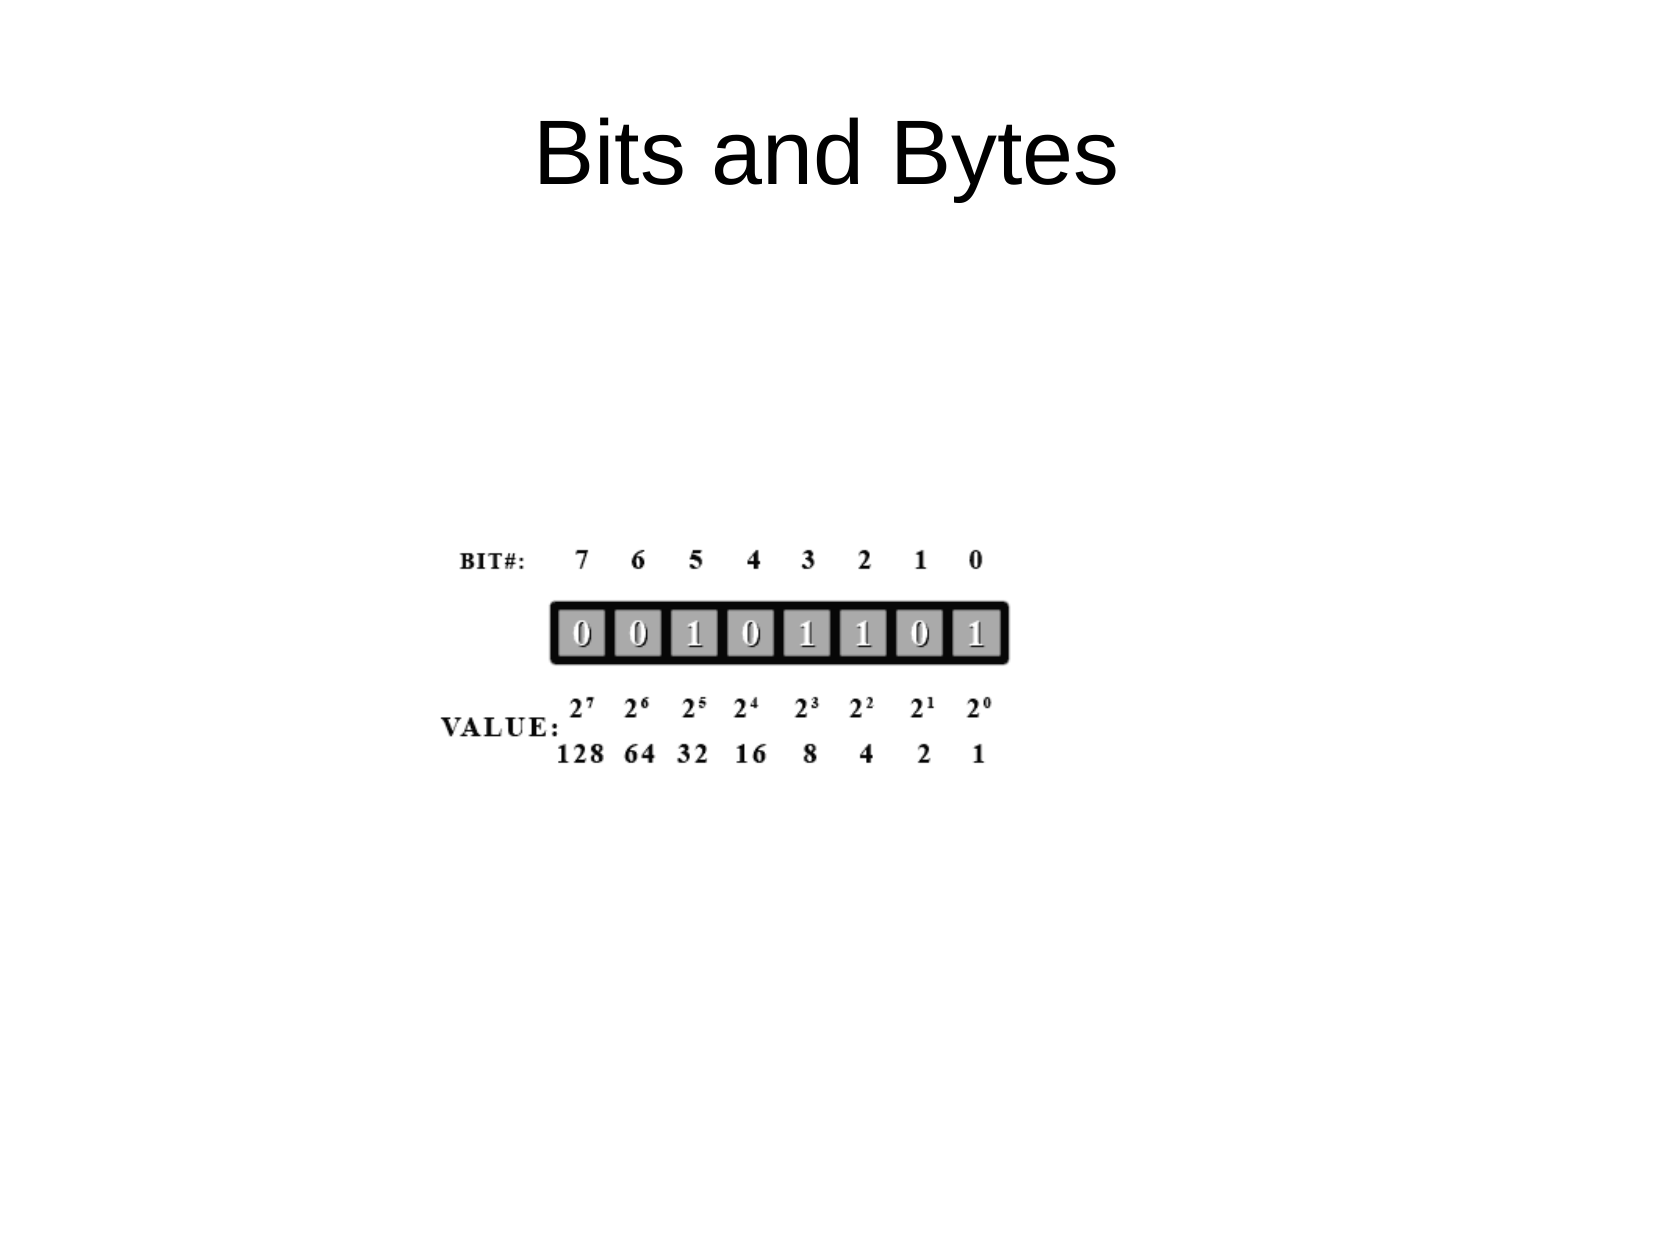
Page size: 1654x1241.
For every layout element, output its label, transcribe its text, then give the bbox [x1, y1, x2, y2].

title Bits and Bytes [82, 49, 1571, 257]
picture [435, 505, 1145, 811]
